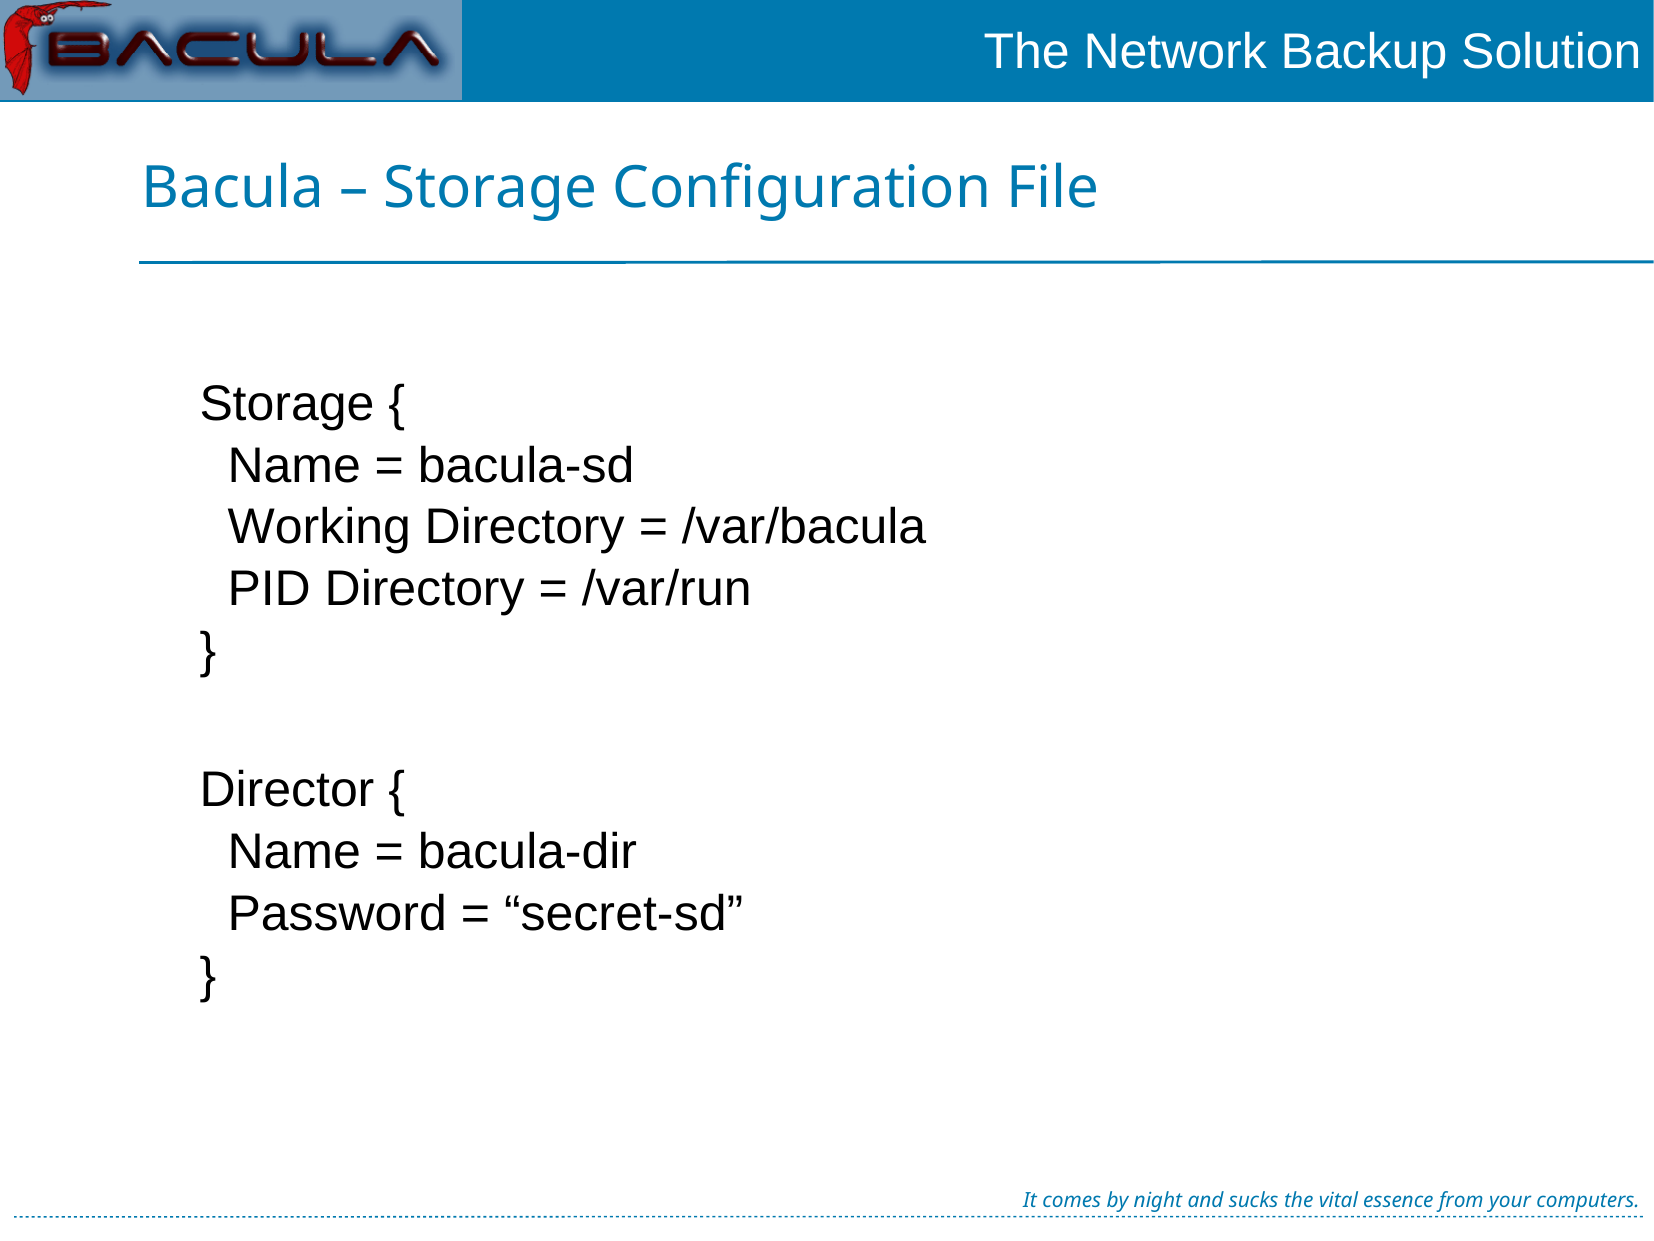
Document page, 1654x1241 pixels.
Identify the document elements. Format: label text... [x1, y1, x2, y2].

list Storage { Name = bacula-sd Working Directory = /var/bacula PID Directory = /var/run } Director { Name = bacula-dir Password = “secret-sd” } [140, 375, 1534, 1127]
title Bacula – Storage Configuration File [141, 112, 1501, 226]
picture [0, 0, 461, 99]
